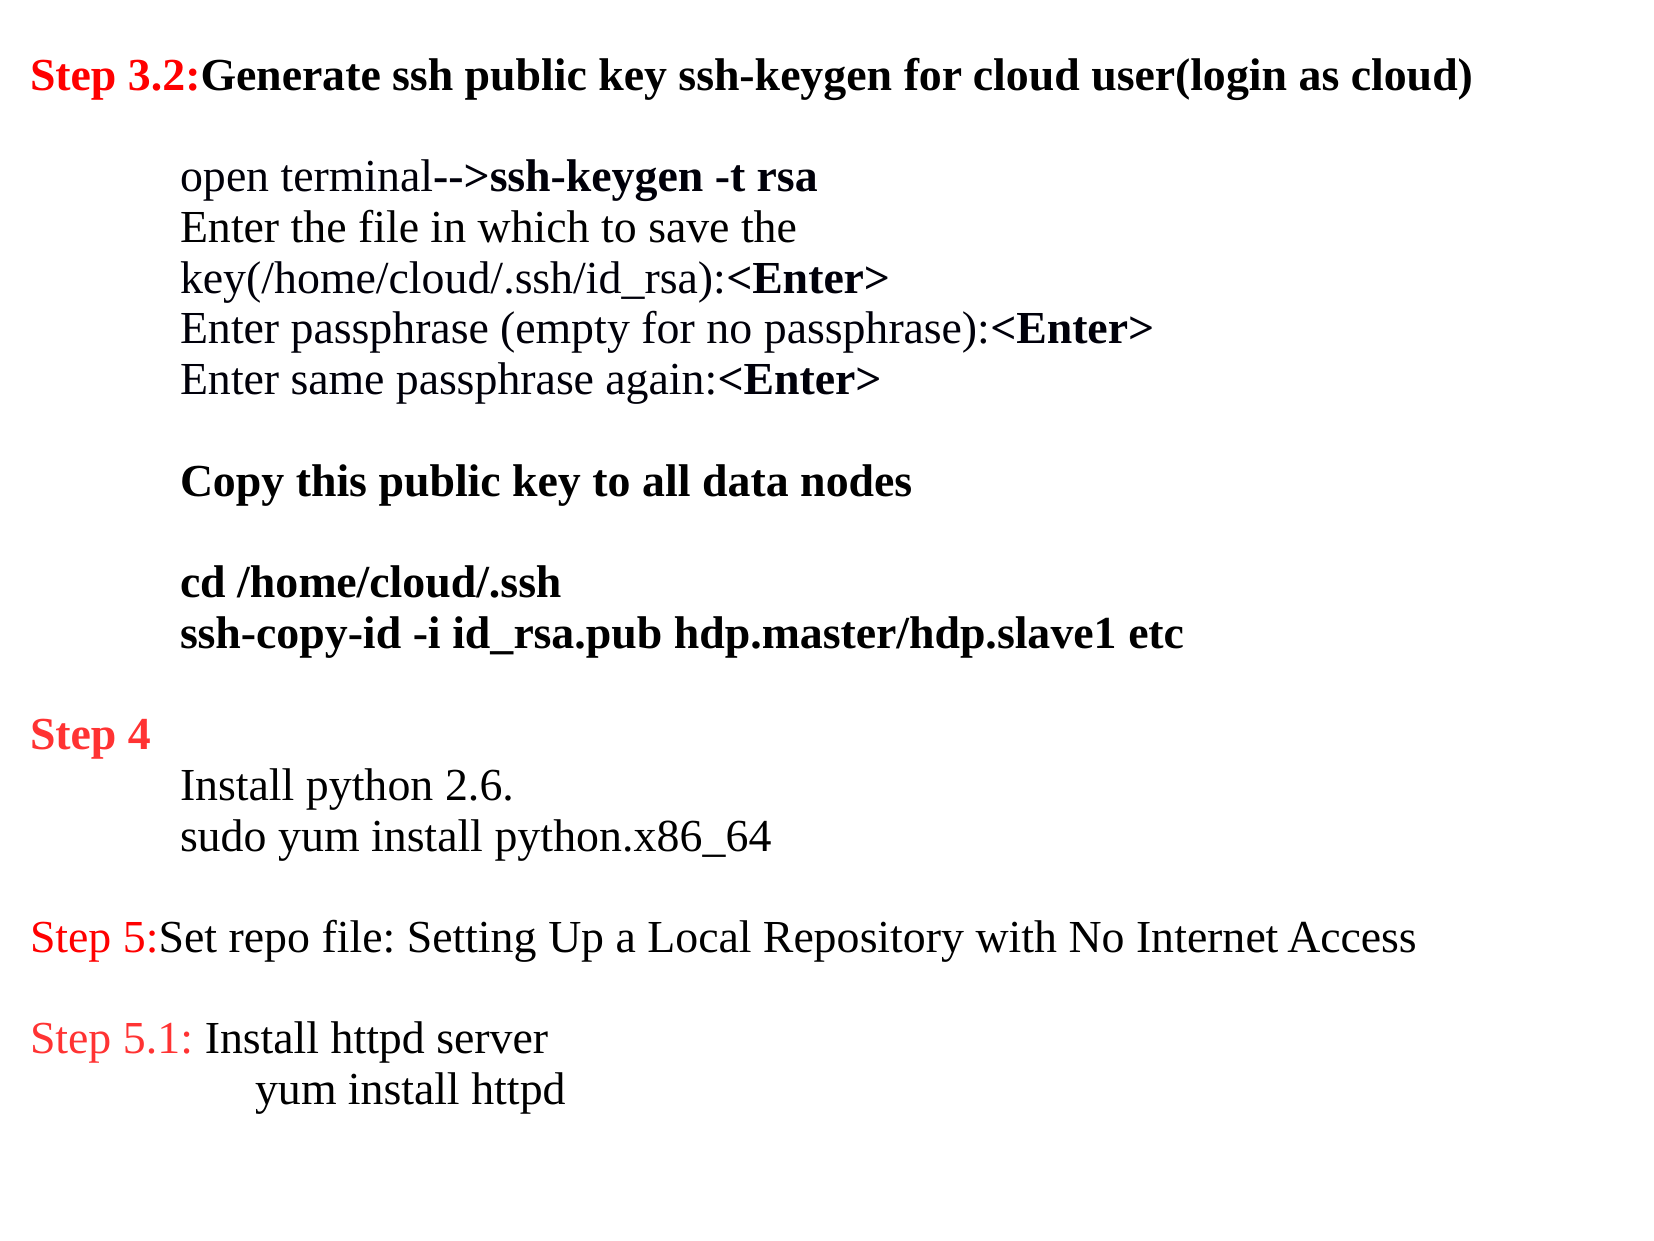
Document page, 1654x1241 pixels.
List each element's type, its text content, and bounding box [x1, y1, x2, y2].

subtitle Step 3.2:Generate ssh public key ssh-keygen for cloud user(login as cloud) open terminal-->ssh-keygen -t rsa Enter the file in which to save the key(/home/cloud/.ssh/id_rsa):<Enter> Enter passphrase (empty for no passphrase):<Enter> Enter same passphrase again:<Enter> Copy this public key to all data nodes cd /home/cloud/.ssh ssh-copy-id -i id_rsa.pub hdp.master/hdp.slave1 etc Step 4 Install python 2.6. sudo yum install python.x86_64 Step 5:Set repo file: Setting Up a Local Repository with No Internet Access Step 5.1: Install httpd server yum install httpd [30, 49, 1621, 1201]
